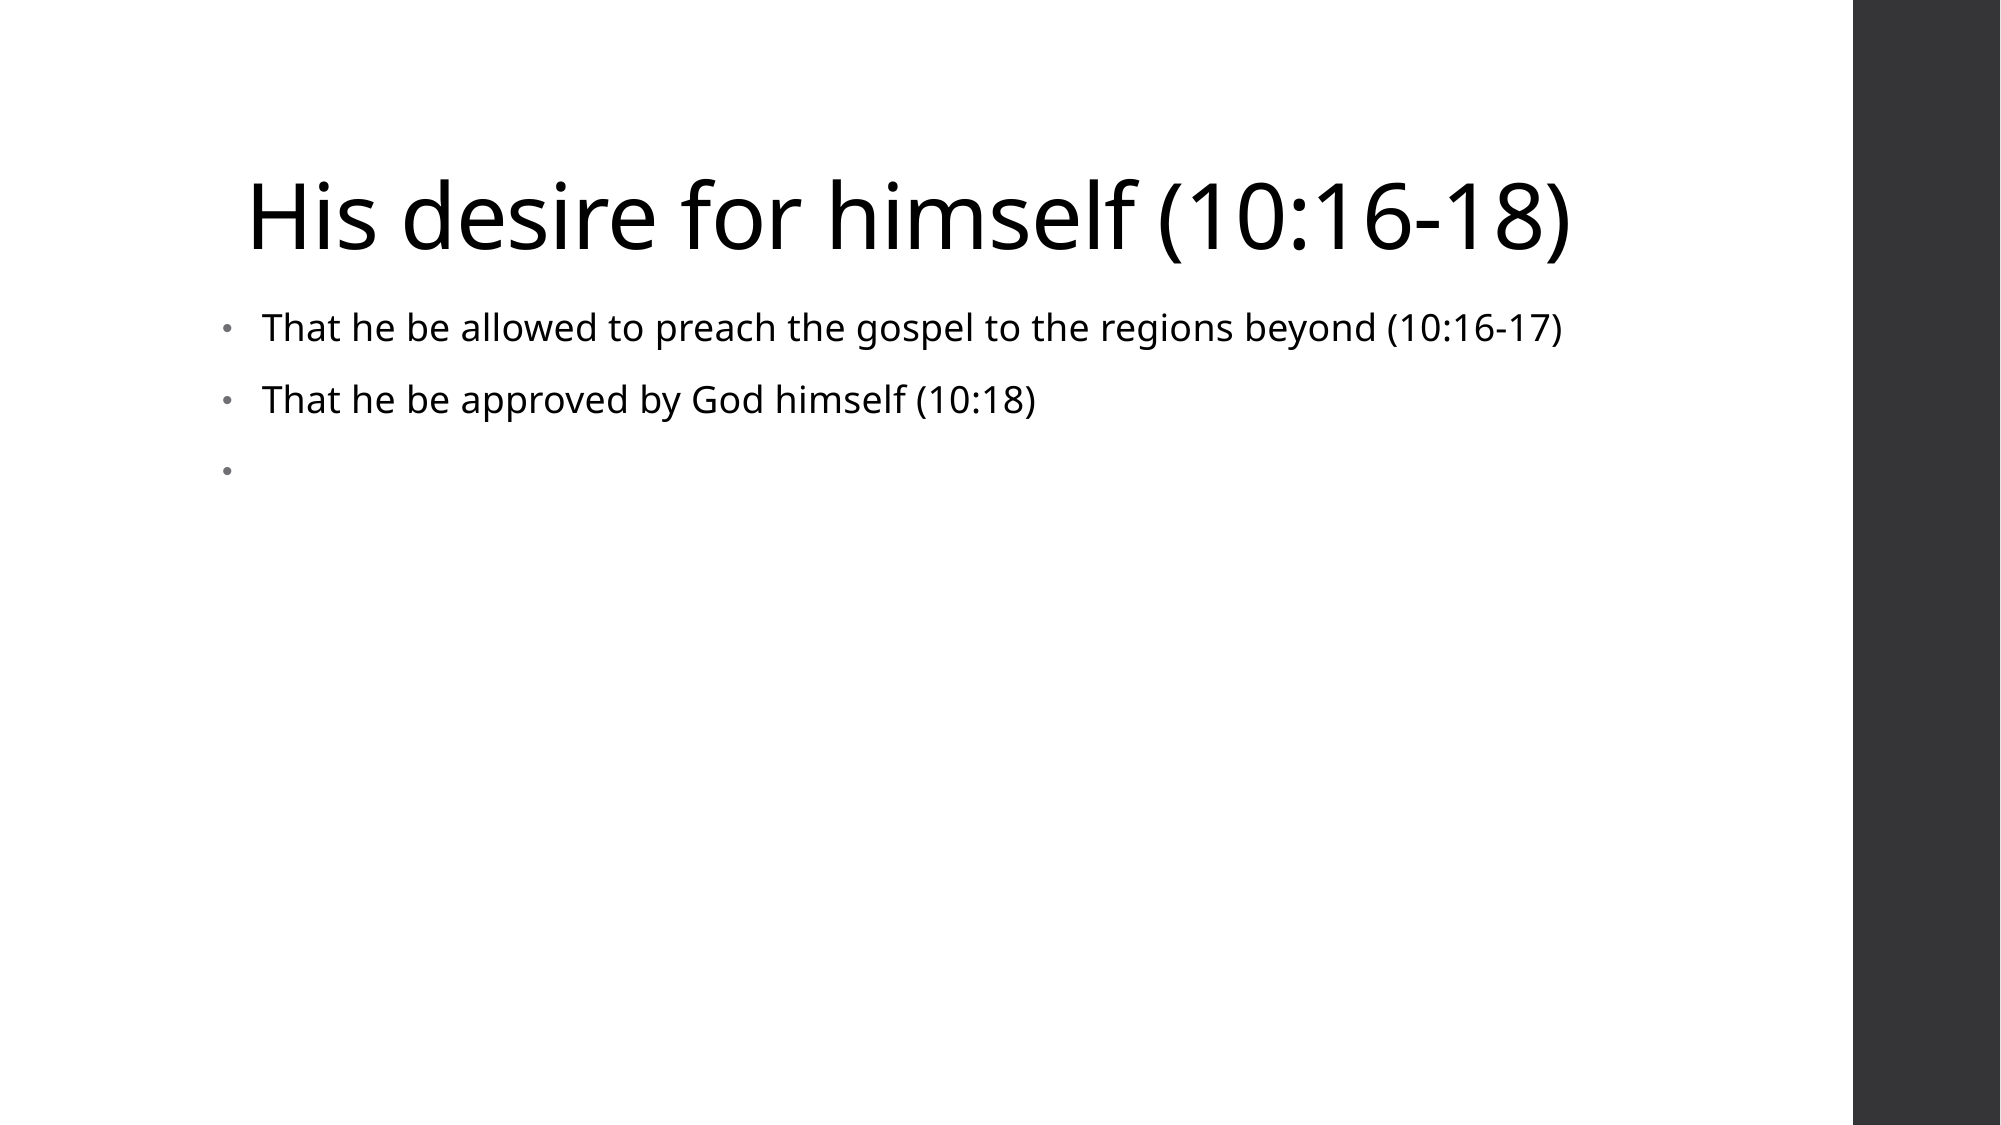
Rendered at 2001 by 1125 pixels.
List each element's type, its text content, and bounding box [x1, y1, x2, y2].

title His desire for himself (10:16-18) [206, 60, 1797, 278]
list That he be allowed to preach the gospel to the regions beyond (10:16-17) That he be approved by God himself (10:18) [206, 299, 1617, 1014]
